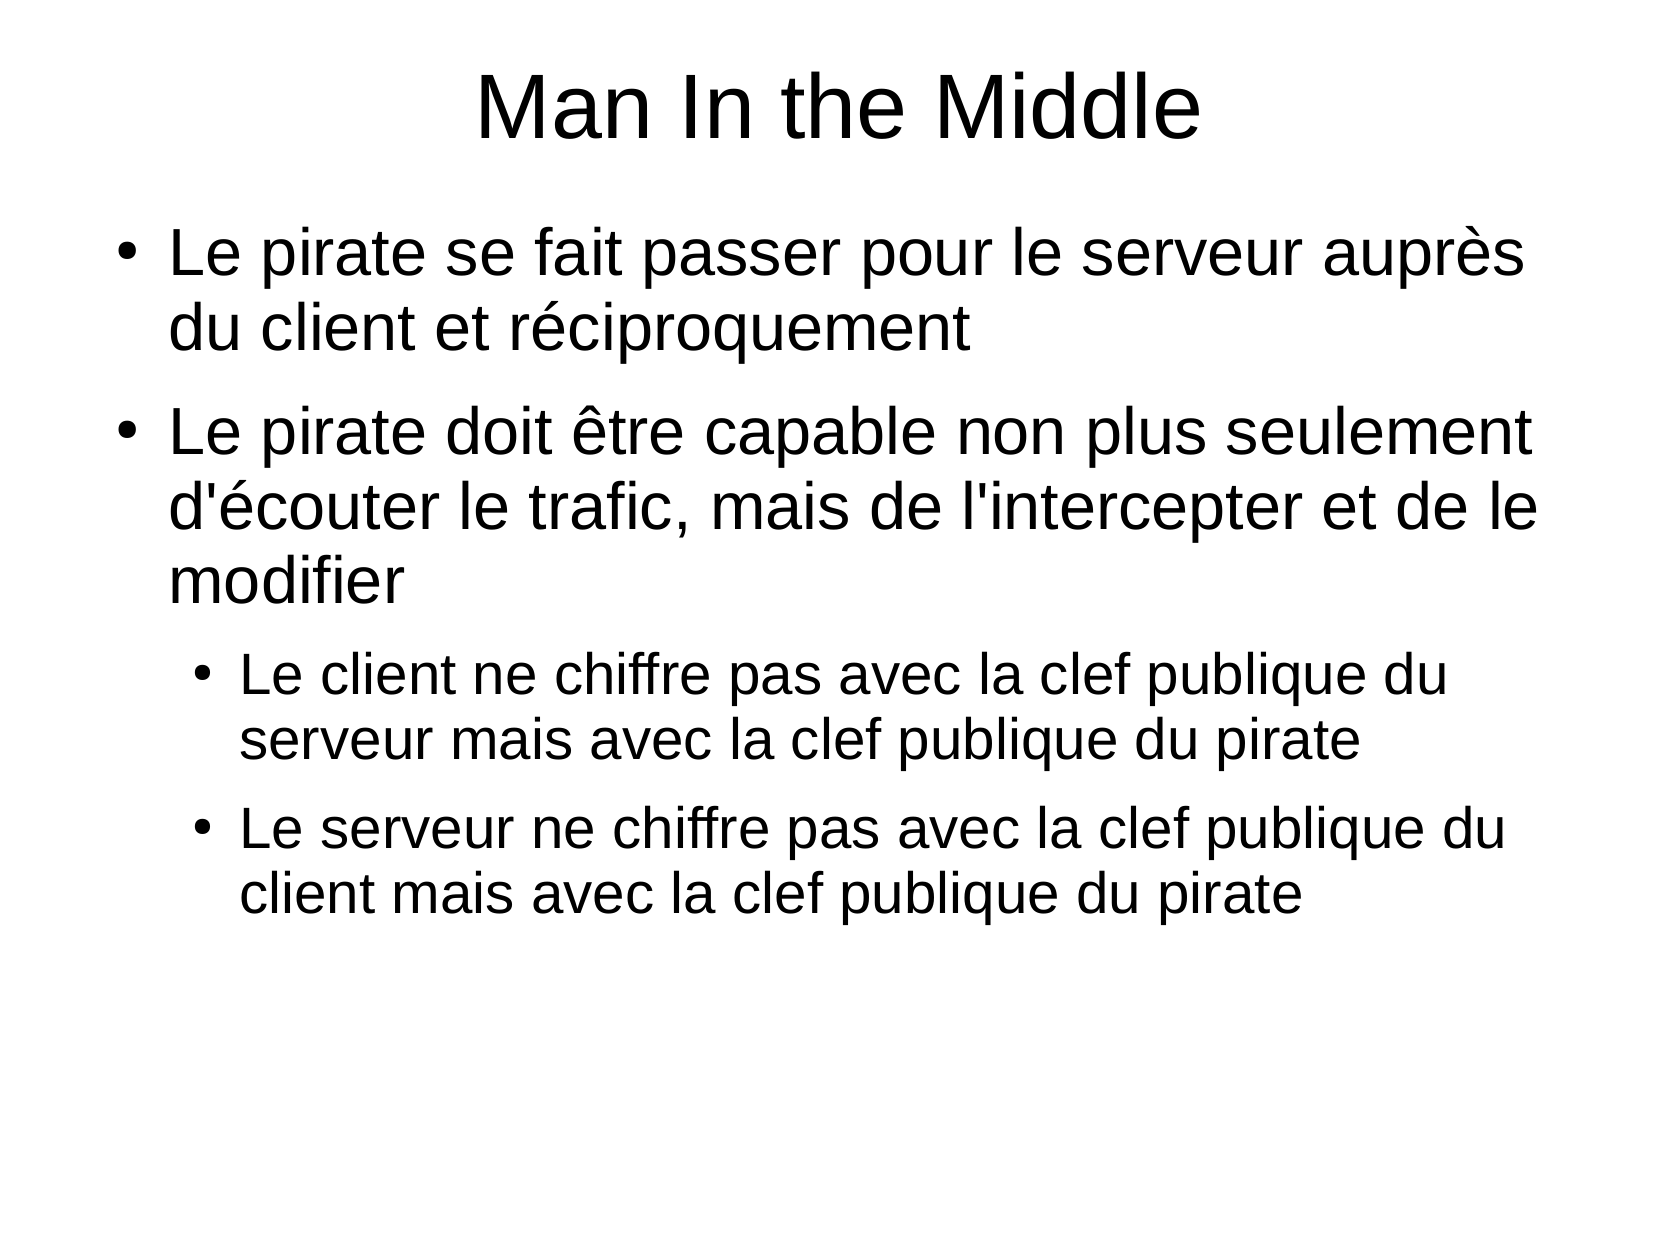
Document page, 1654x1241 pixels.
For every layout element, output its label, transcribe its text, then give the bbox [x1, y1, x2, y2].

title Man In the Middle [247, 32, 1433, 181]
list Le pirate se fait passer pour le serveur auprès du client et réciproquement Le pirate doit être capable non plus seulement d'écouter le trafic, mais de l'intercepter et de le modifier Le client ne chiffre pas avec la clef publique du serveur mais avec la clef publique du pirate Le serveur ne chiffre pas avec la clef publique du client mais avec la clef publique du pirate [97, 214, 1586, 1127]
